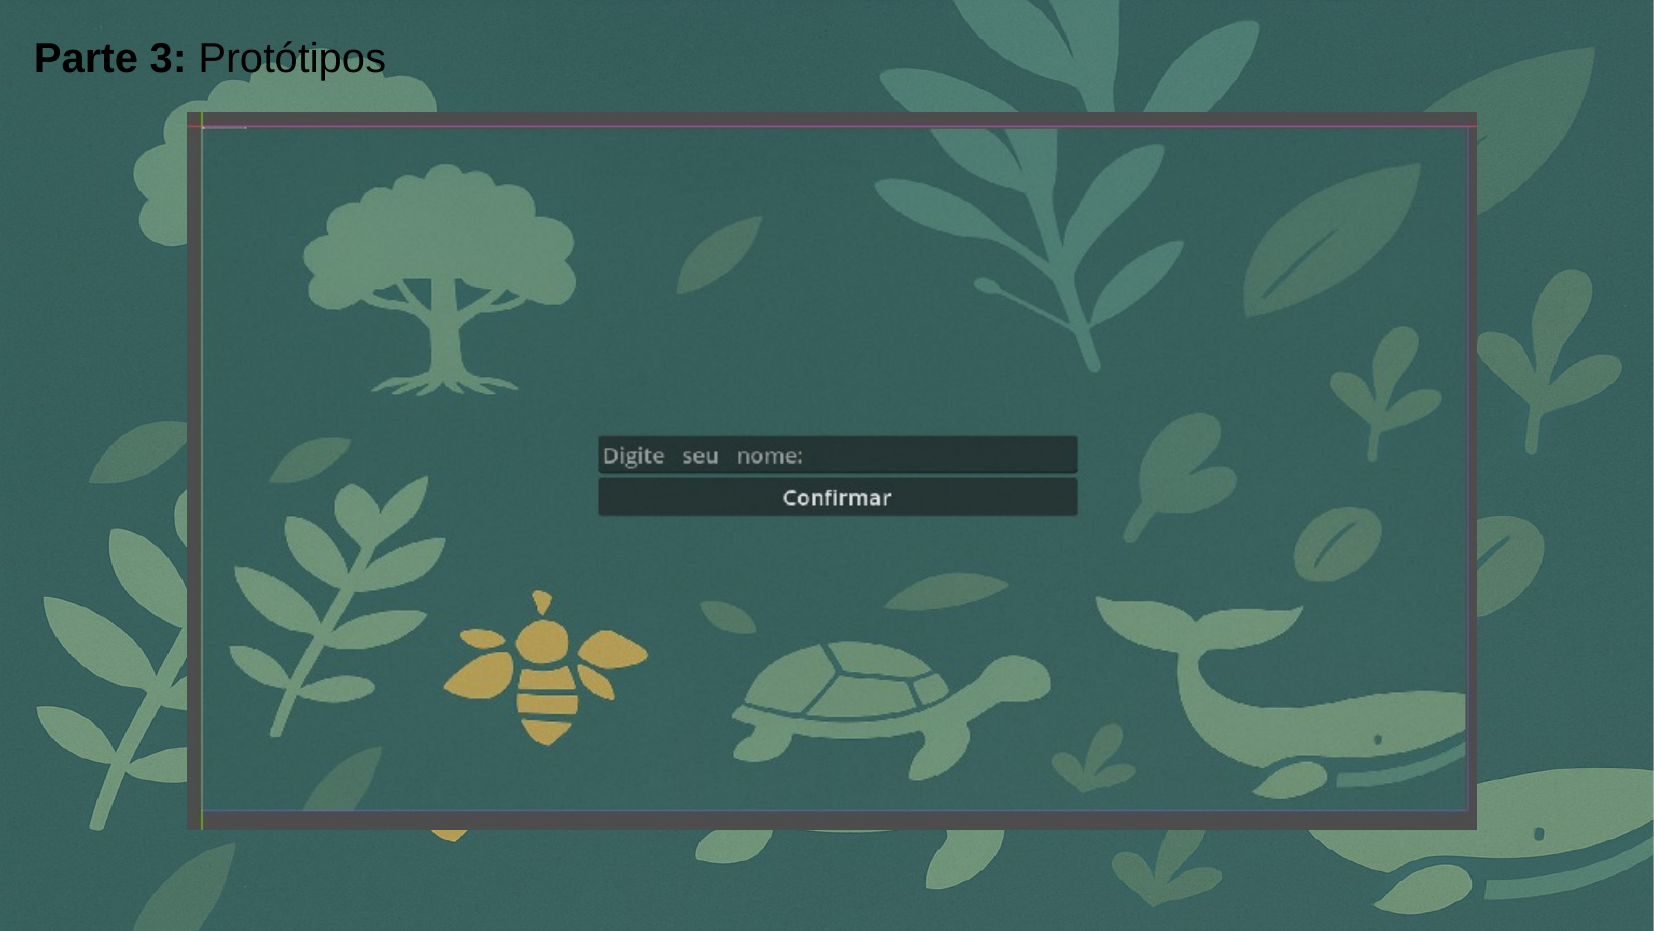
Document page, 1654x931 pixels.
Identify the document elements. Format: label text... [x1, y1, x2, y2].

picture [0, 0, 1654, 931]
subtitle Parte 3: Protótipos [0, 0, 901, 188]
